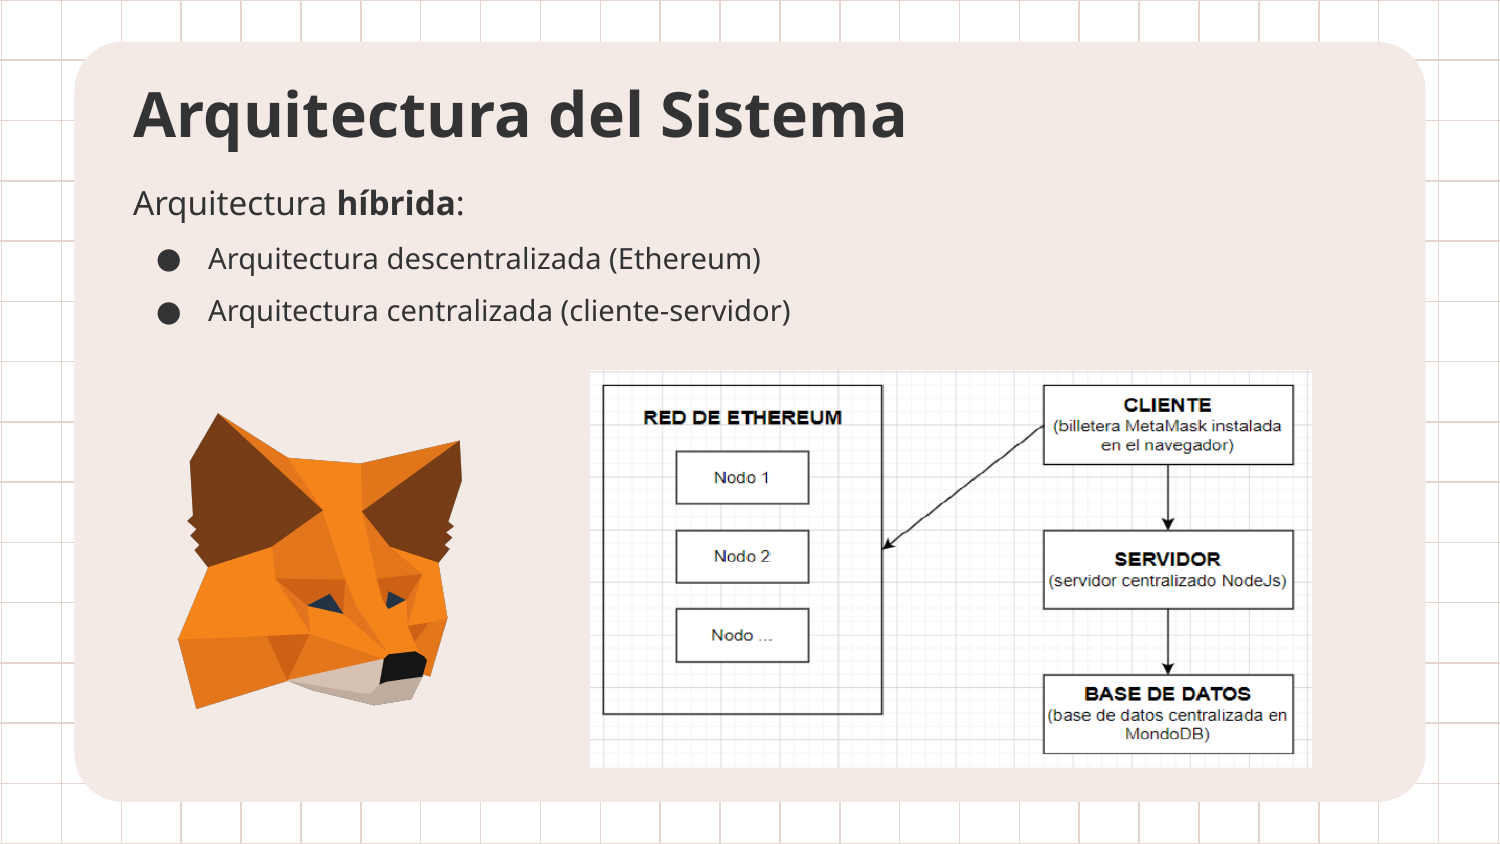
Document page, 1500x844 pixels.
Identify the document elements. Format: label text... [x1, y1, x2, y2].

picture [177, 413, 462, 709]
text_box Arquitectura híbrida: Arquitectura descentralizada (Ethereum) Arquitectura centralizada (cliente-servidor) [118, 147, 886, 355]
picture [590, 370, 1312, 768]
title Arquitectura del Sistema [118, 60, 1382, 227]
